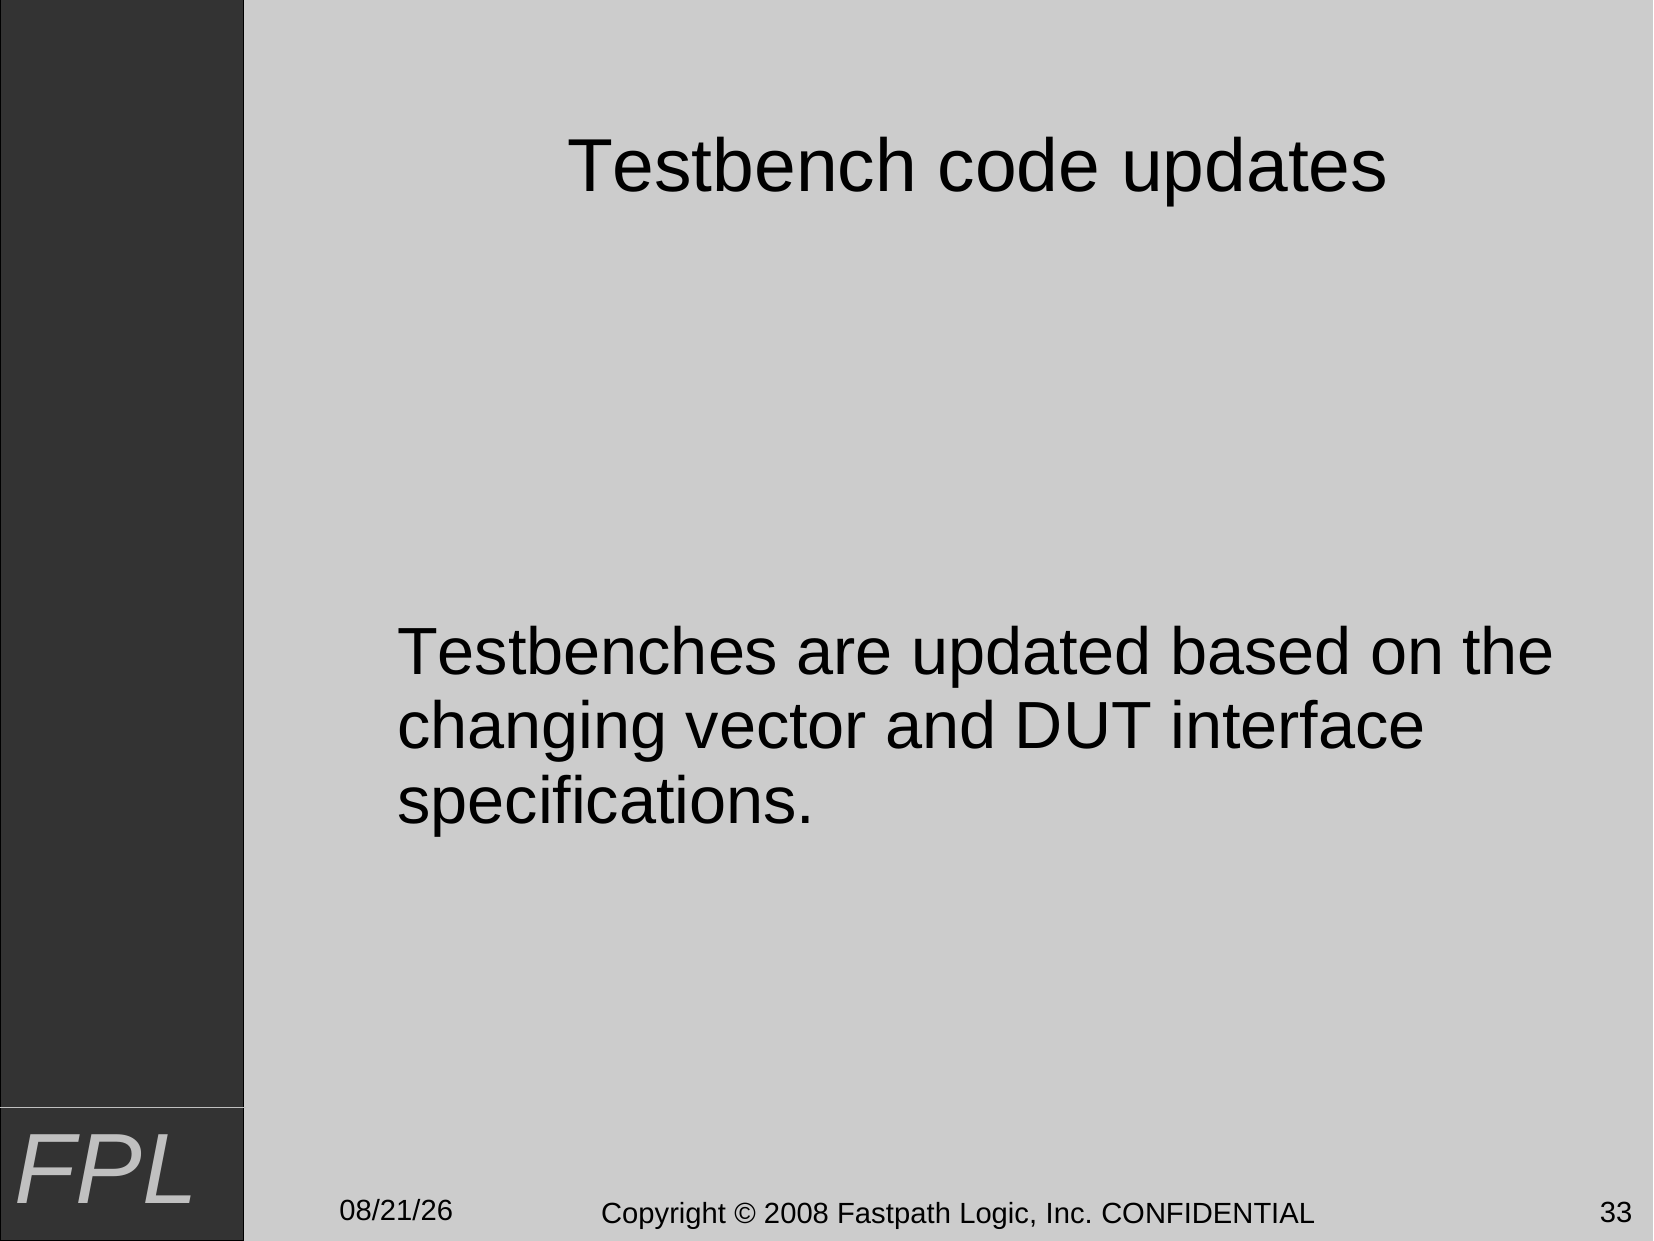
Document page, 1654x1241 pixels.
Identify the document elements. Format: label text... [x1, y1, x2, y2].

title Testbench code updates [426, 57, 1529, 272]
subtitle Testbenches are updated based on the changing vector and DUT interface specifications. [322, 272, 1634, 1179]
